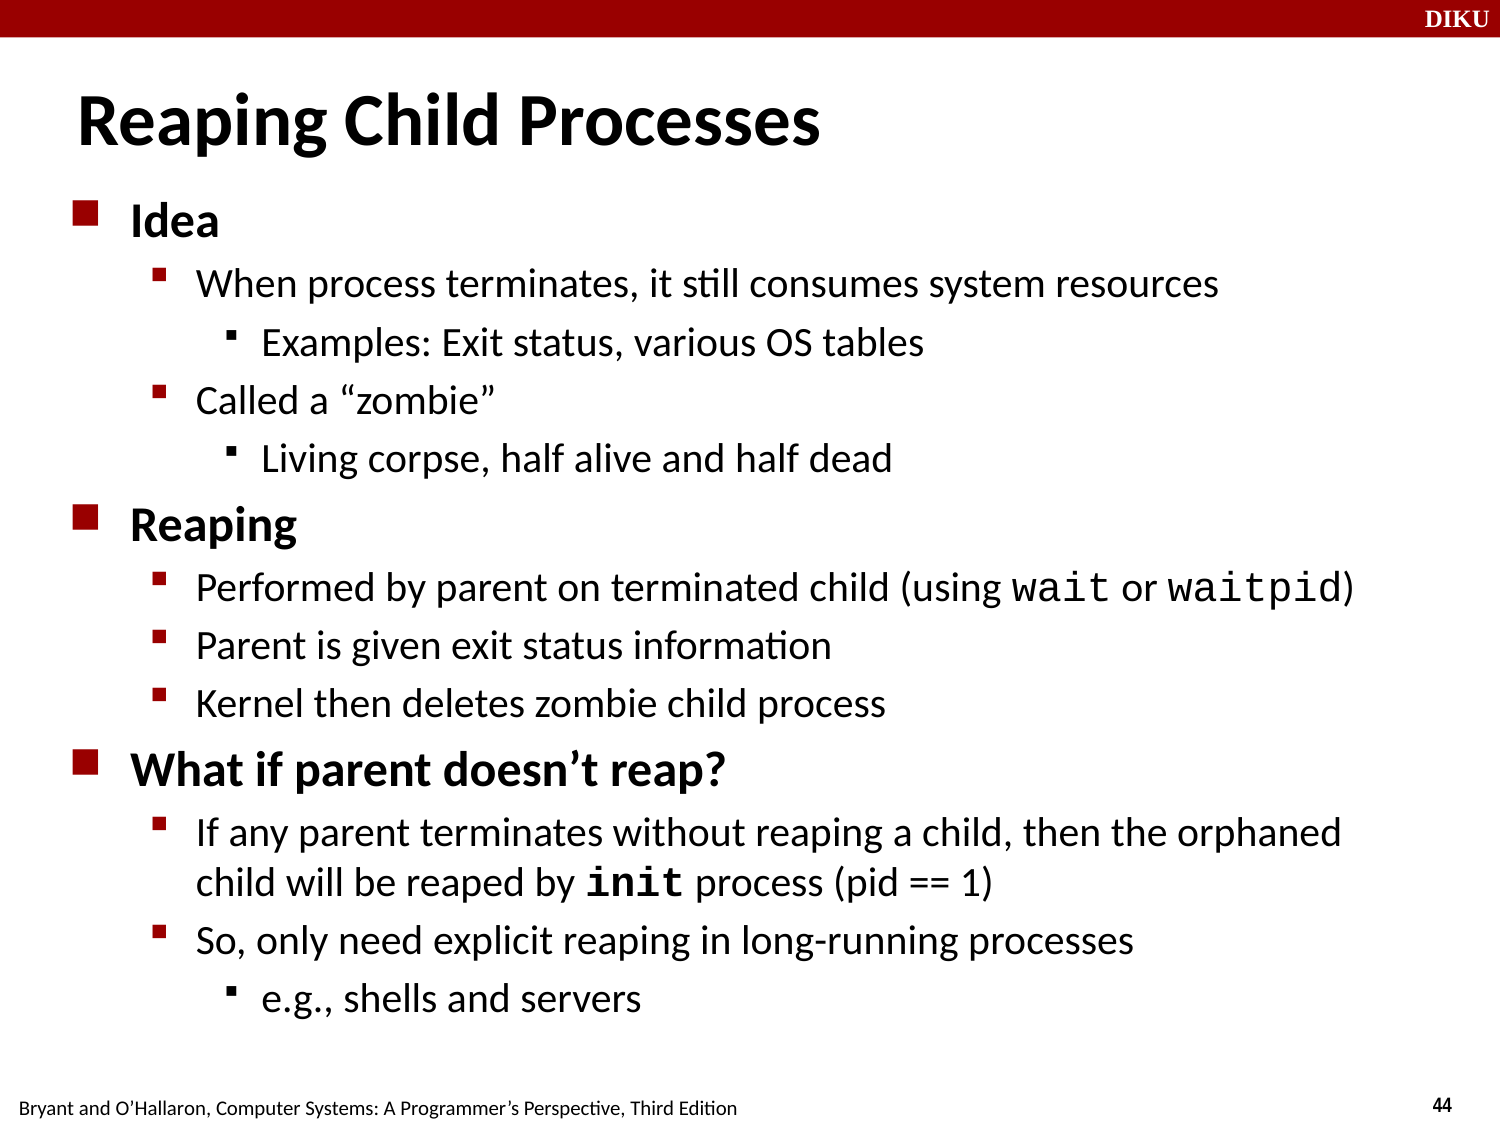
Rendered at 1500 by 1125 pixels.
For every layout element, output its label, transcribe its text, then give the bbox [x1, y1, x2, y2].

title Reaping Child Processes [62, 68, 1211, 163]
list Idea When process terminates, it still consumes system resources Examples: Exit status, various OS tables Called a “zombie” Living corpse, half alive and half dead Reaping Performed by parent on terminated child (using wait or waitpid) Parent is given exit status information Kernel then deletes zombie child process What if parent doesn’t reap? If any parent terminates without reaping a child, then the orphaned child will be reaped by init process (pid == 1) So, only need explicit reaping in long-running processes e.g., shells and servers [58, 180, 1422, 1075]
